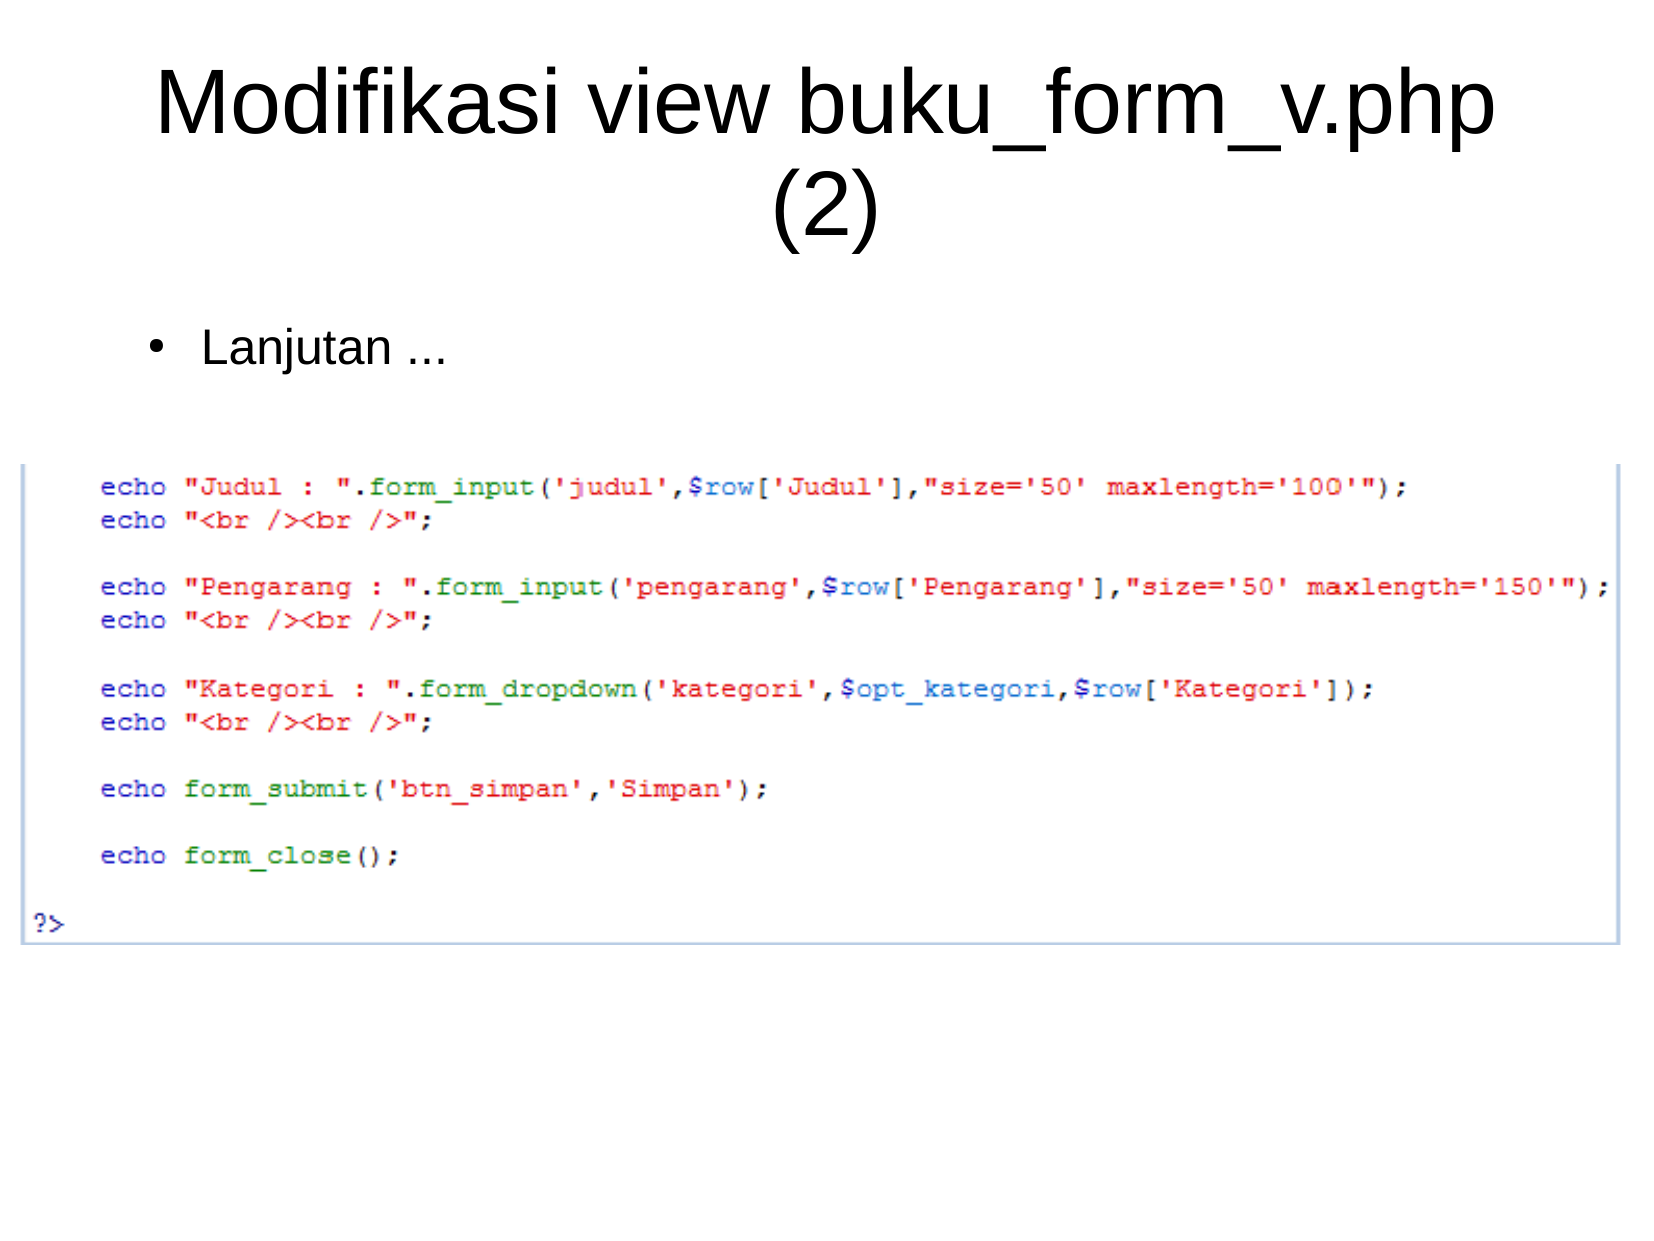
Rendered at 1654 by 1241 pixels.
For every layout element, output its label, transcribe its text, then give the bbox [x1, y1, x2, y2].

title Modifikasi view buku_form_v.php (2) [82, 49, 1571, 257]
text_box Lanjutan ... [129, 319, 1426, 391]
picture [15, 464, 1623, 946]
